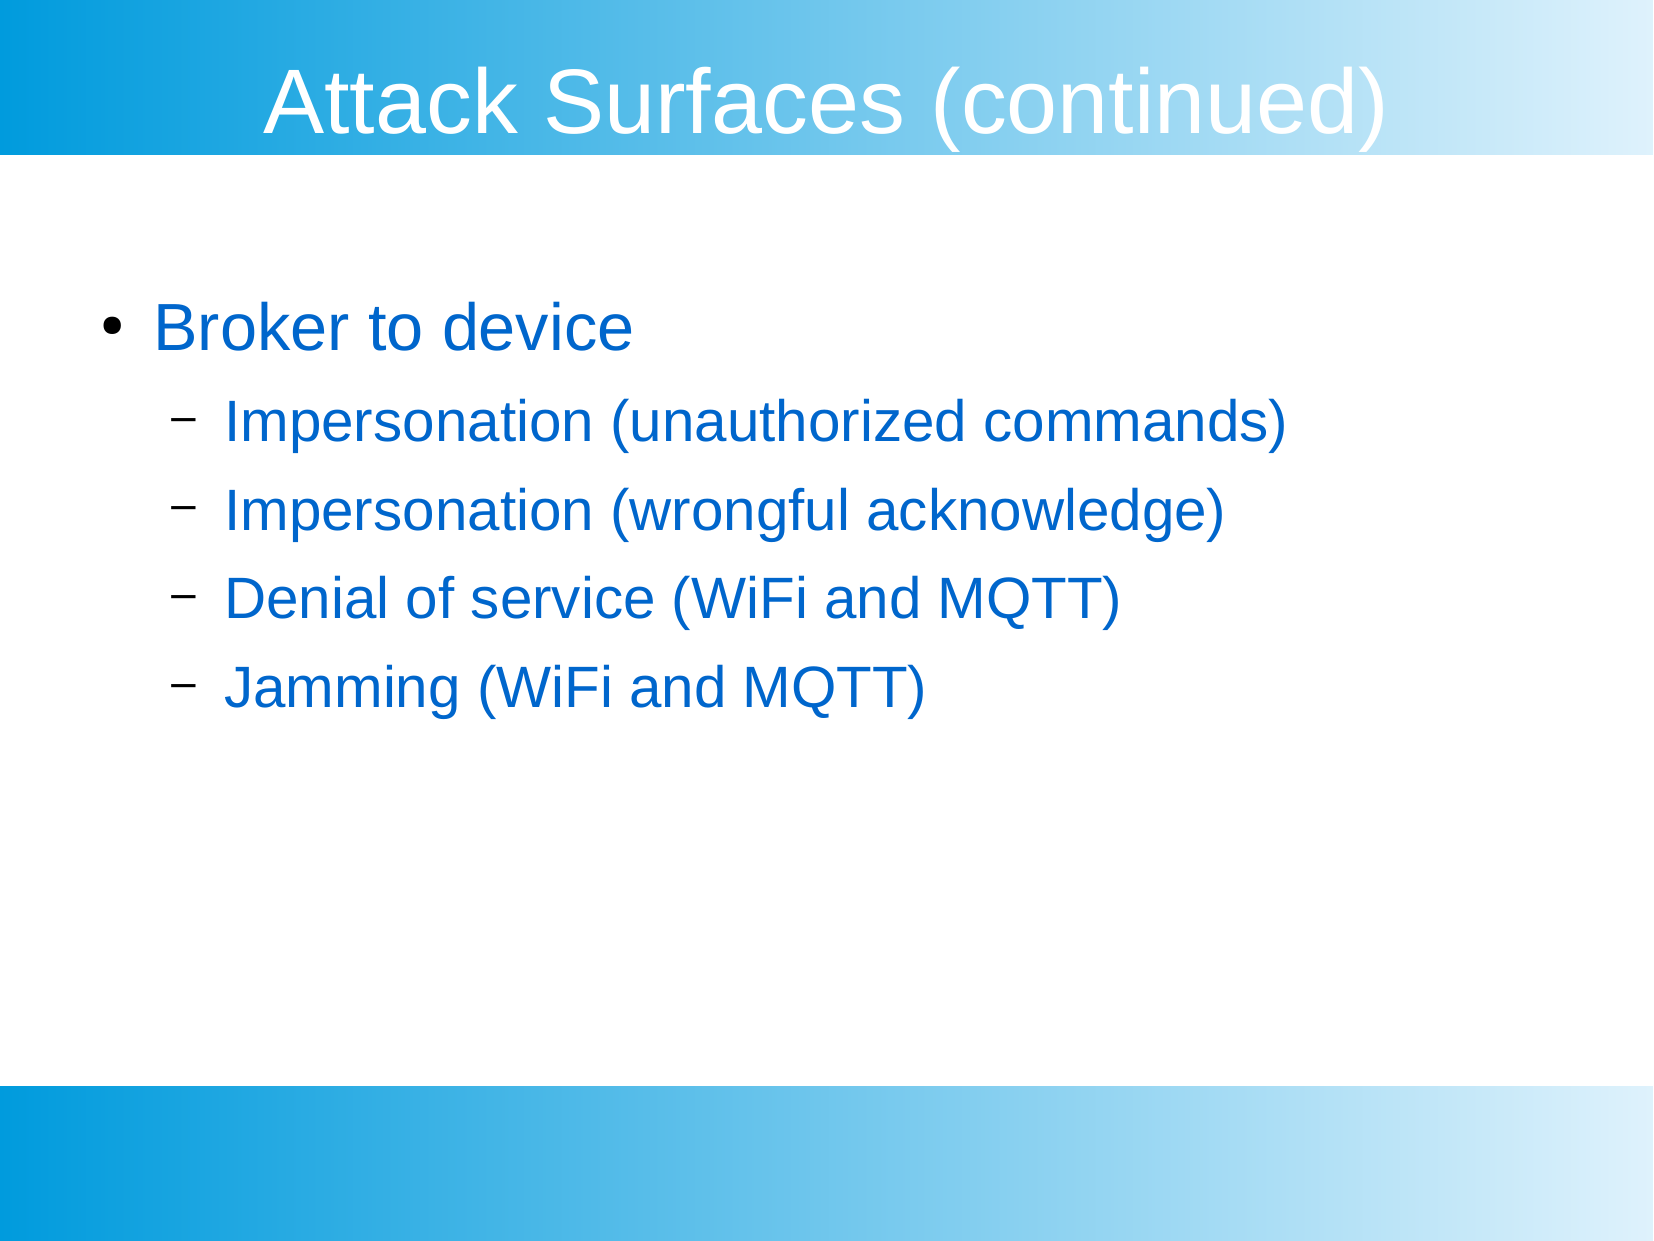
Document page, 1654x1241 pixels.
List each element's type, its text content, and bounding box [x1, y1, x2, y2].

title Attack Surfaces (continued) [82, 49, 1571, 155]
list Broker to device Impersonation (unauthorized commands) Impersonation (wrongful acknowledge) Denial of service (WiFi and MQTT) Jamming (WiFi and MQTT) [82, 290, 1571, 1010]
